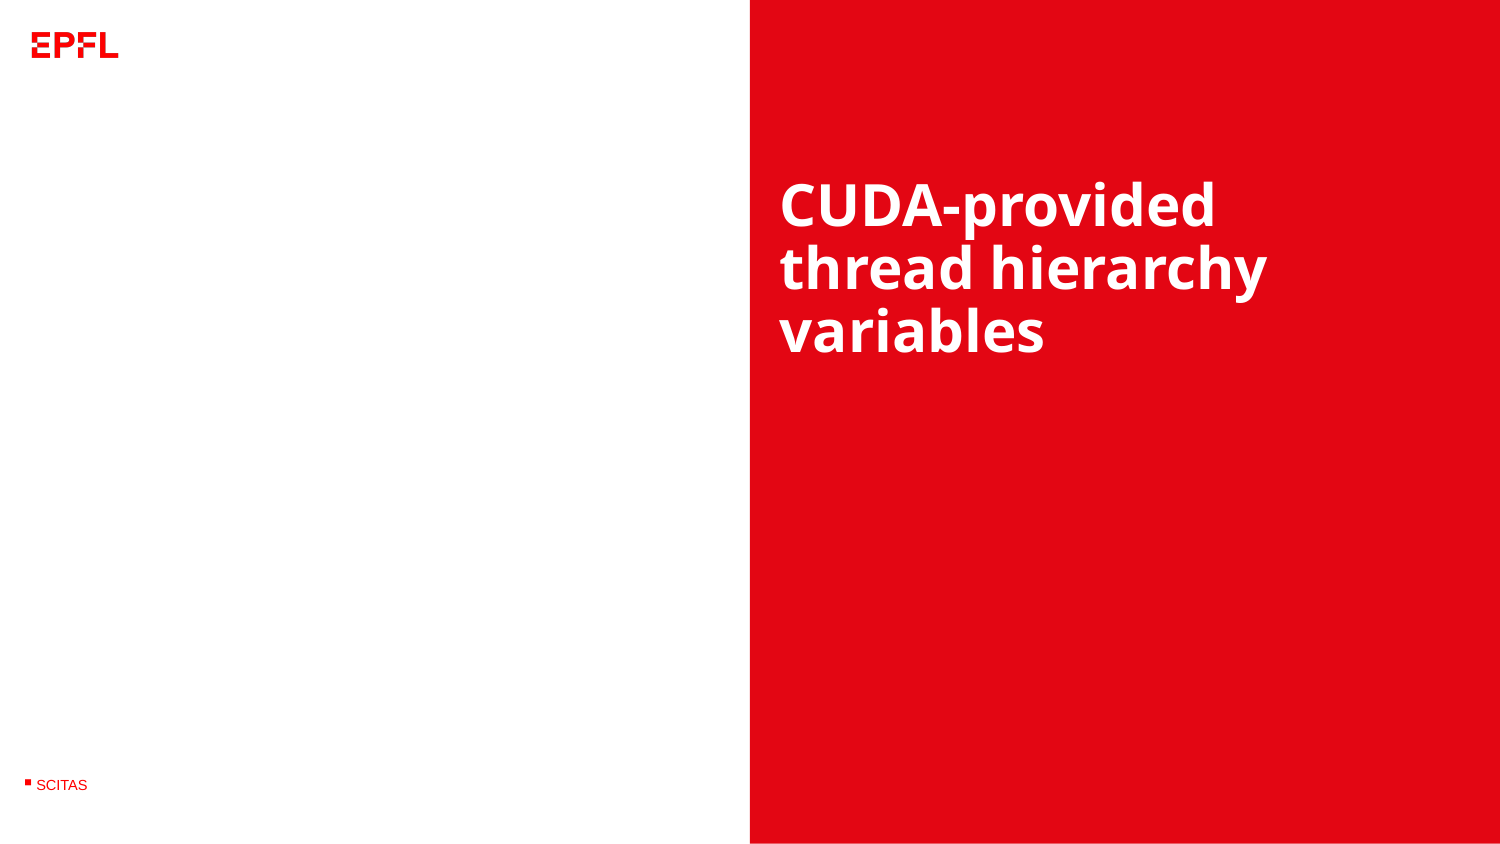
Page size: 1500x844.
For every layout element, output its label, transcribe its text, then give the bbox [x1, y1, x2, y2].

title CUDA-provided thread hierarchy variables [750, 127, 1416, 422]
picture [21, 21, 129, 69]
